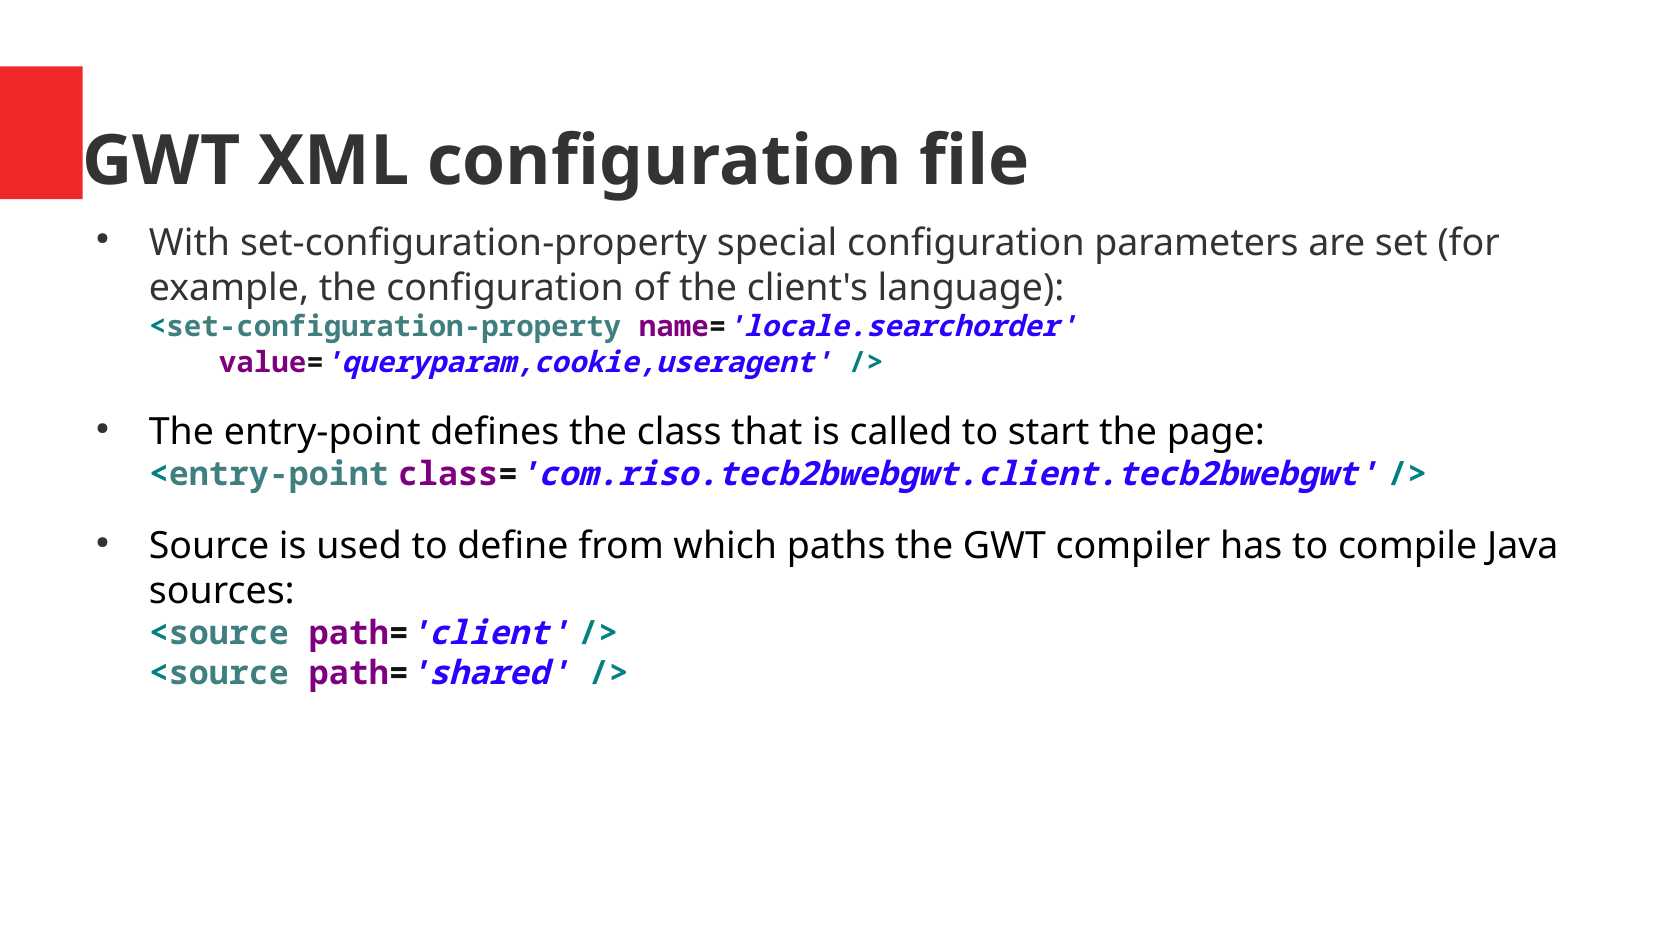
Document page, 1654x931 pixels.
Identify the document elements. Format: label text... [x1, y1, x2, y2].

title GWT XML configuration file [82, 33, 1571, 196]
list With set-configuration-property special configuration parameters are set (for example, the configuration of the client's language): <set-configuration-property name='locale.searchorder' value='queryparam,cookie,useragent' /> The entry-point defines the class that is called to start the page: <entry-point class='com.riso.tecb2bwebgwt.client.tecb2bwebgwt' /> Source is used to define from which paths the GWT compiler has to compile Java sources: <source path='client' /> <source path='shared' /> [78, 217, 1567, 827]
